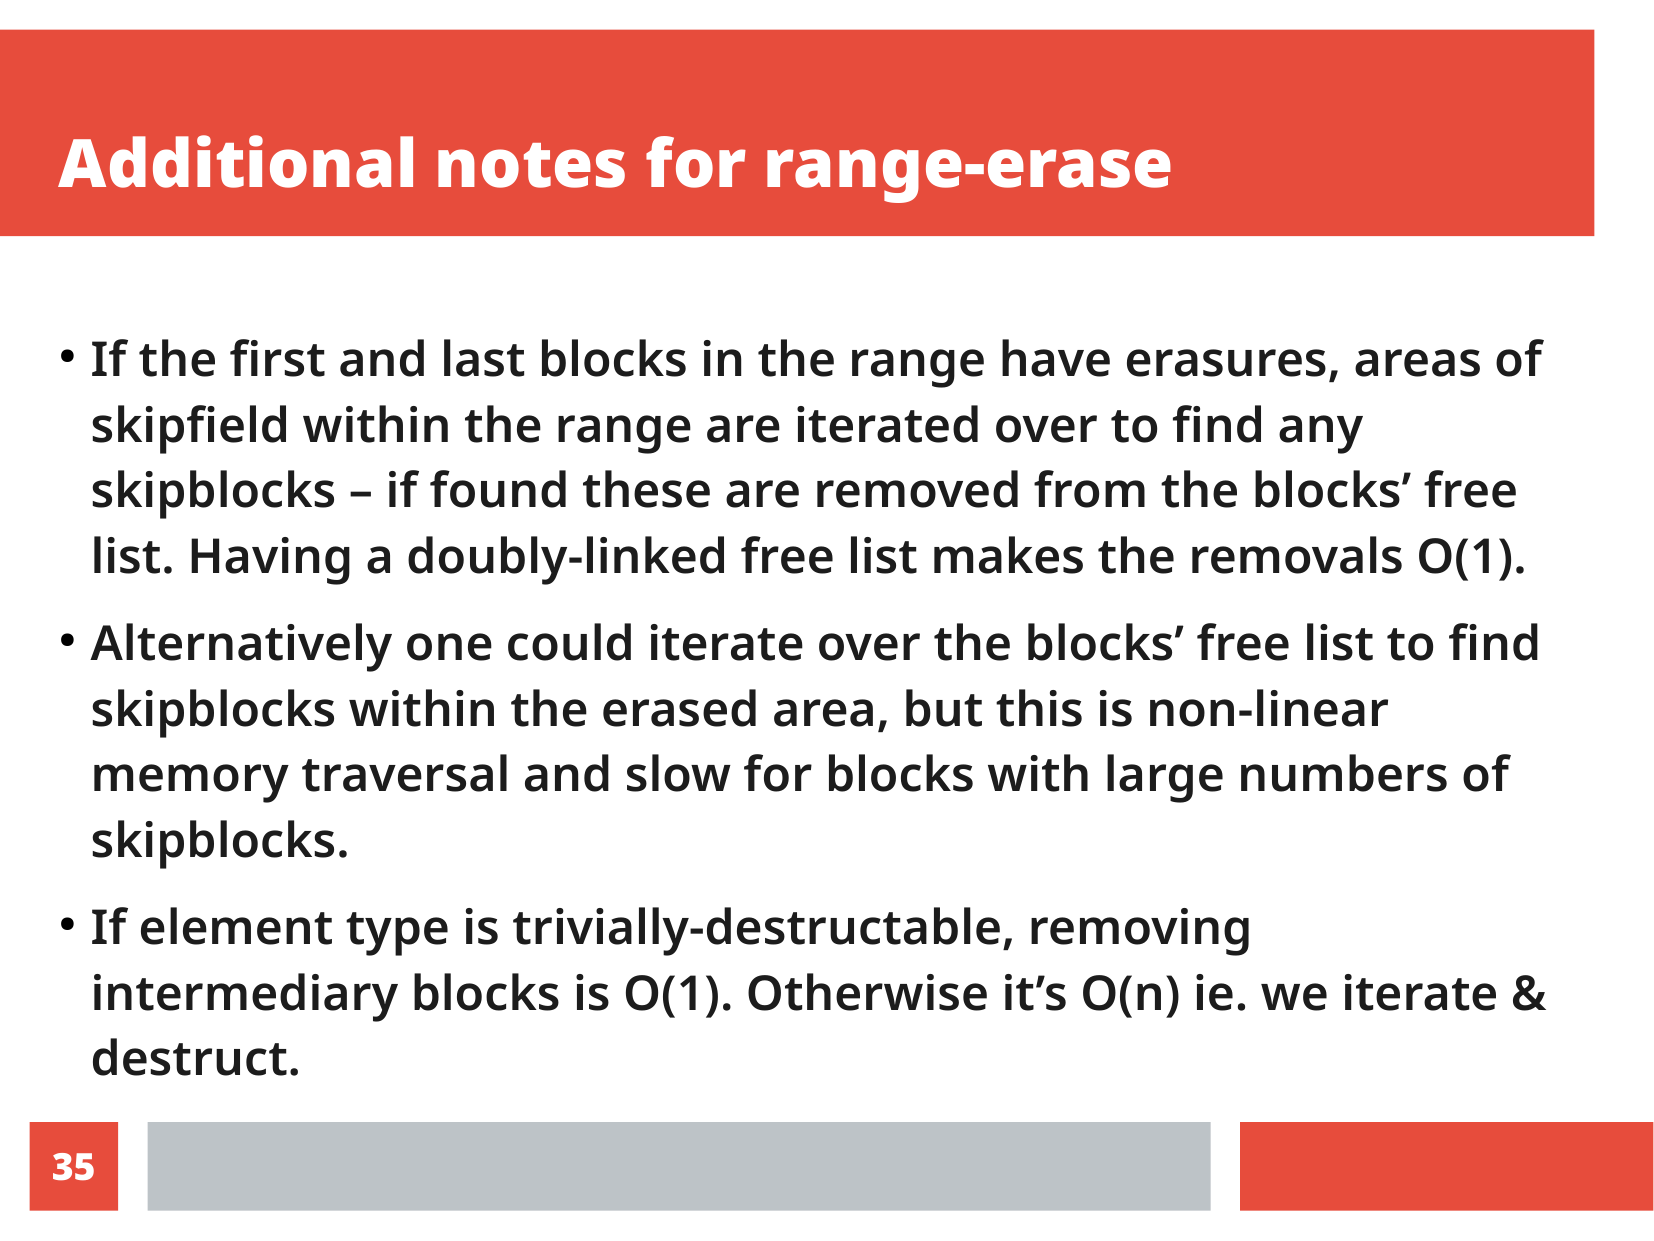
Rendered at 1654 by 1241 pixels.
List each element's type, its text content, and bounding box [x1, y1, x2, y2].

title Additional notes for range-erase [59, 59, 1595, 207]
list If the first and last blocks in the range have erasures, areas of skipfield within the range are iterated over to find any skipblocks – if found these are removed from the blocks’ free list. Having a doubly-linked free list makes the removals O(1). Alternatively one could iterate over the blocks’ free list to find skipblocks within the erased area, but this is non-linear memory traversal and slow for blocks with large numbers of skipblocks. If element type is trivially-destructable, removing intermediary blocks is O(1). Otherwise it’s O(n) ie. we iterate & destruct. [59, 324, 1565, 1093]
